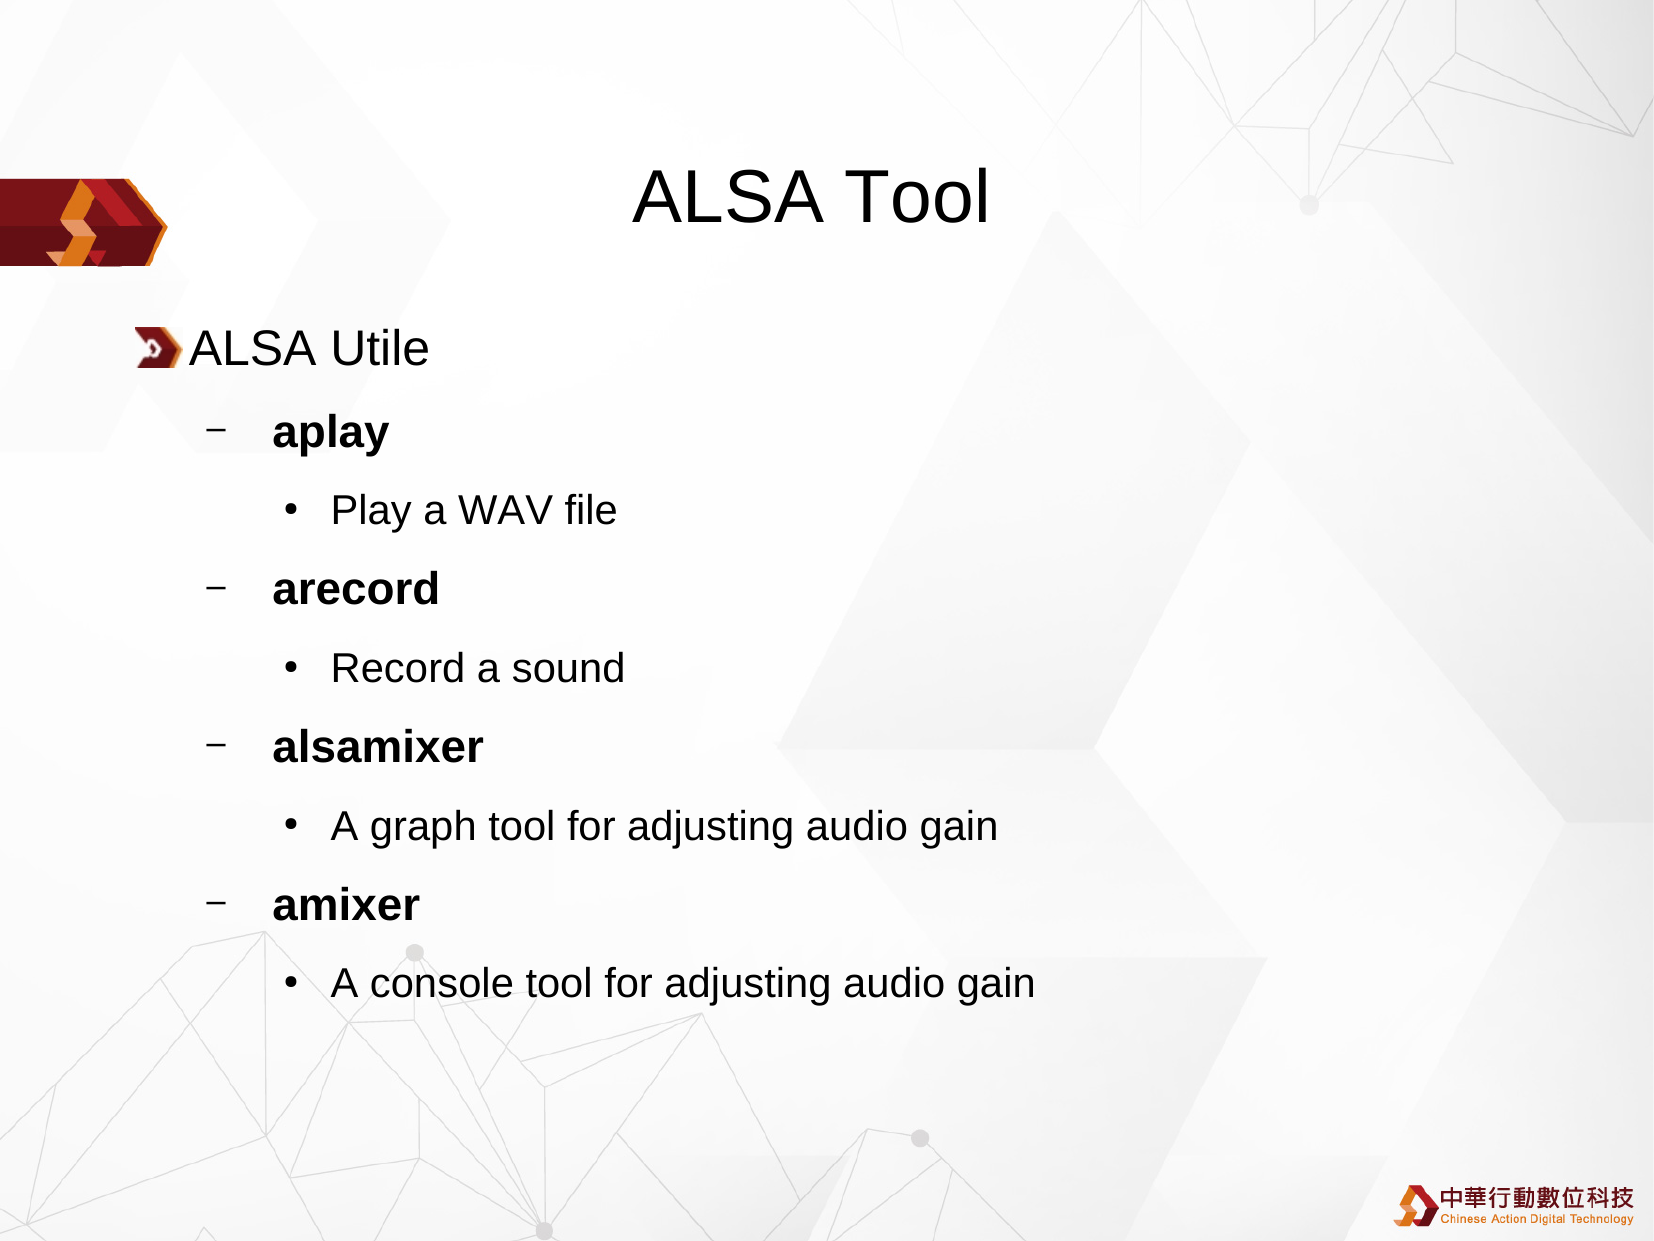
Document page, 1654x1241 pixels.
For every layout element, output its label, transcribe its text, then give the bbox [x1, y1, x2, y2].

picture [0, 0, 1654, 1241]
title ALSA Tool [118, 112, 1506, 281]
list ALSA Utile aplay Play a WAV file arecord Record a sound alsamixer A graph tool for adjusting audio gain amixer A console tool for adjusting audio gain [118, 319, 1571, 1055]
